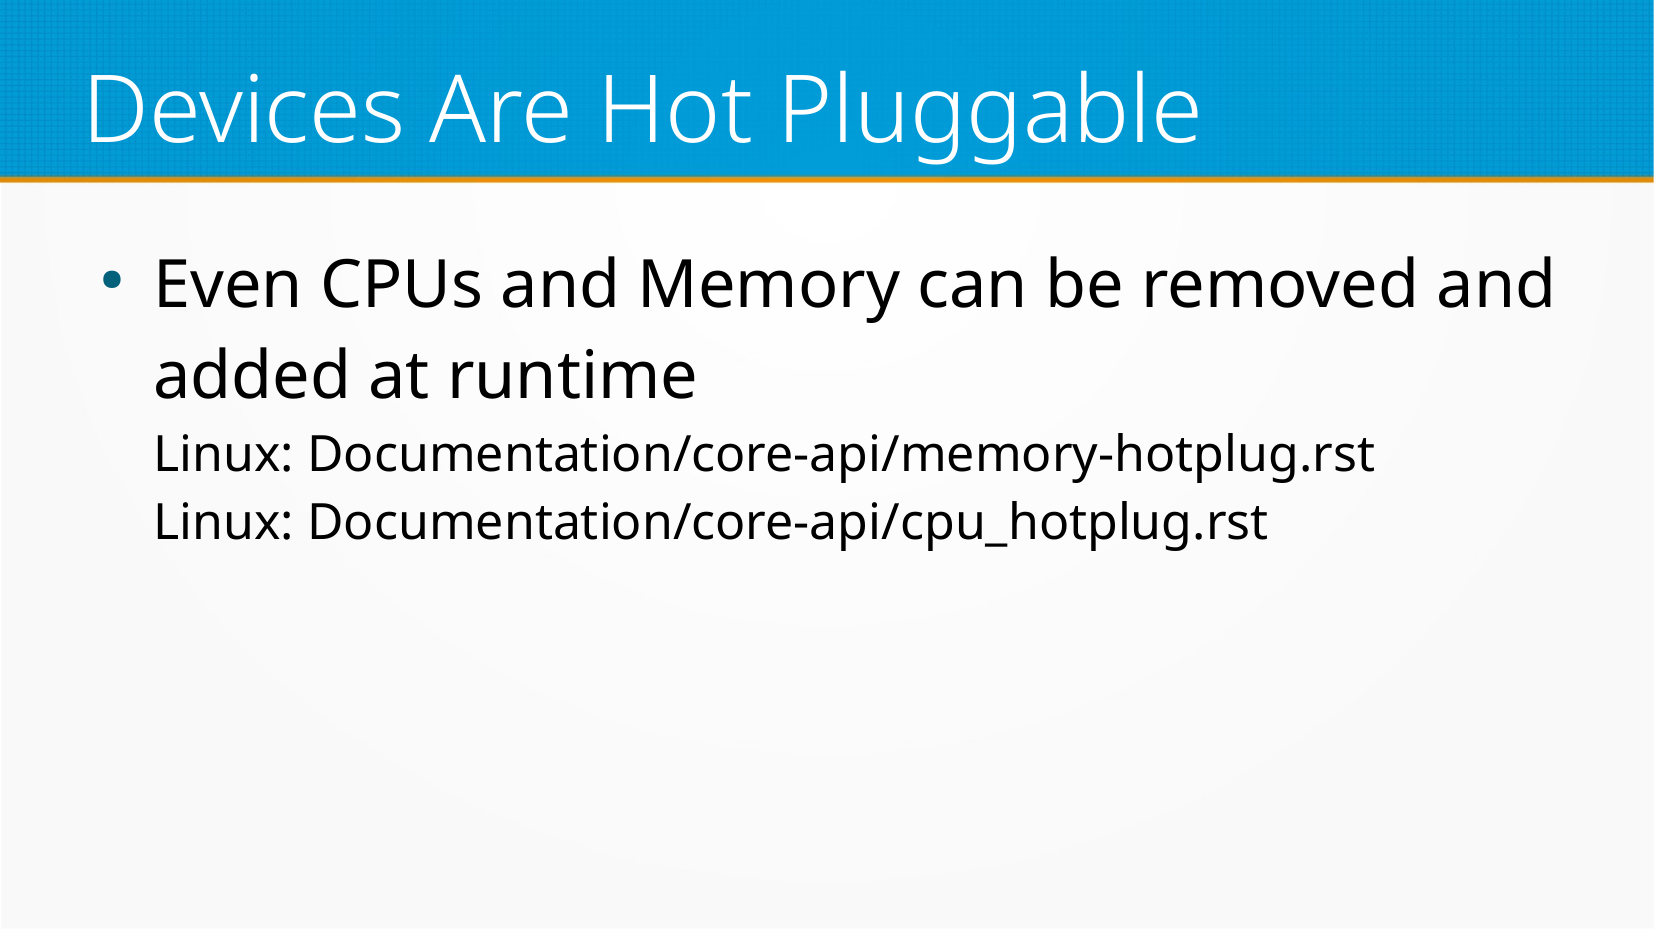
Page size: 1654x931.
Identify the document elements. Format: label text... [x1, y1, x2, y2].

title Devices Are Hot Pluggable [82, 14, 1571, 171]
list Even CPUs and Memory can be removed and added at runtime Linux: Documentation/core-api/memory-hotplug.rst Linux: Documentation/core-api/cpu_hotplug.rst [82, 236, 1563, 811]
picture [0, 175, 1654, 931]
